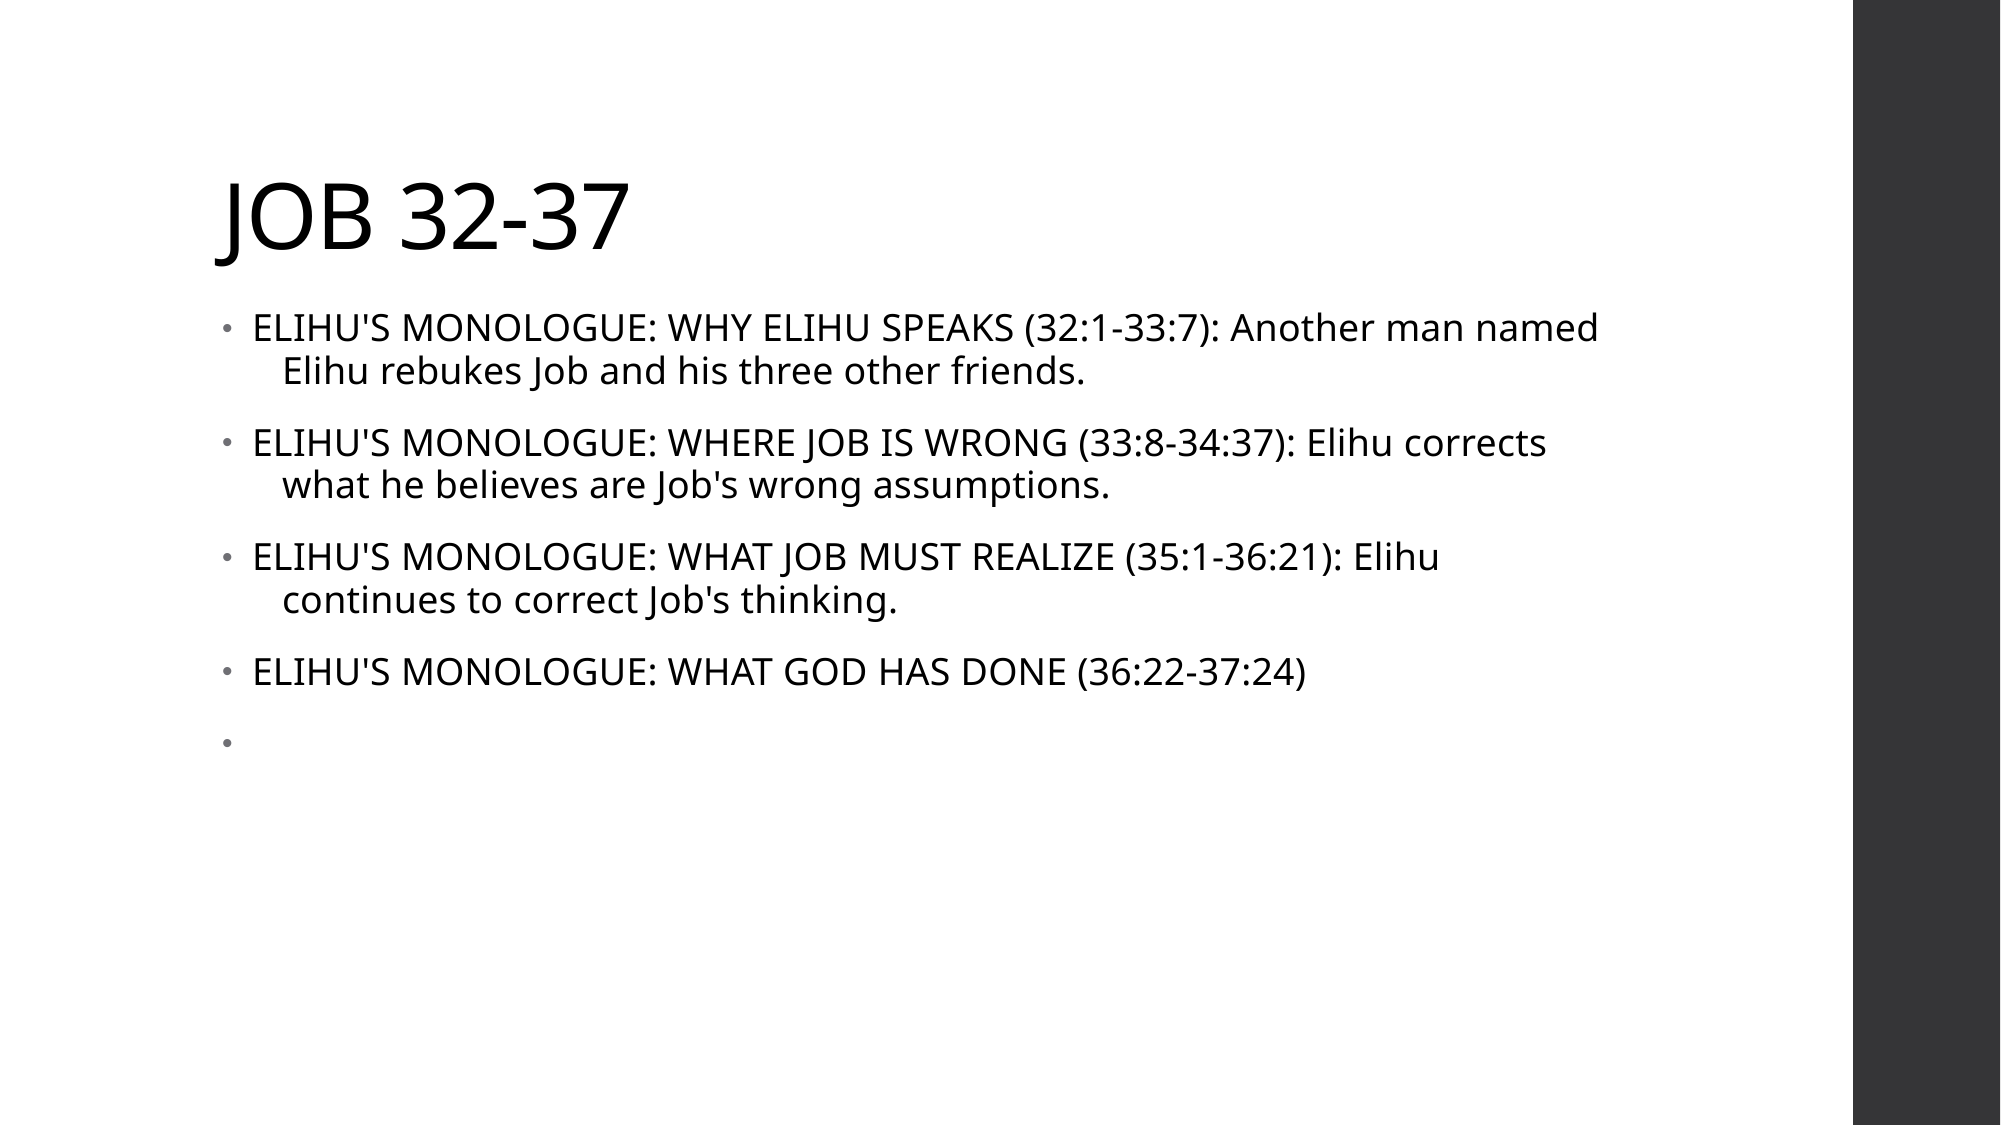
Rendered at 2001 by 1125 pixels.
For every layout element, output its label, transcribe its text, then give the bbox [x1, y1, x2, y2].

list ELIHU'S MONOLOGUE: WHY ELIHU SPEAKS (32:1-33:7): Another man named Elihu rebukes Job and his three other friends. ELIHU'S MONOLOGUE: WHERE JOB IS WRONG (33:8-34:37): Elihu corrects what he believes are Job's wrong assumptions. ELIHU'S MONOLOGUE: WHAT JOB MUST REALIZE (35:1-36:21): Elihu continues to correct Job's thinking. ELIHU'S MONOLOGUE: WHAT GOD HAS DONE (36:22-37:24) [206, 299, 1617, 1014]
title JOB 32-37 [206, 60, 1797, 278]
